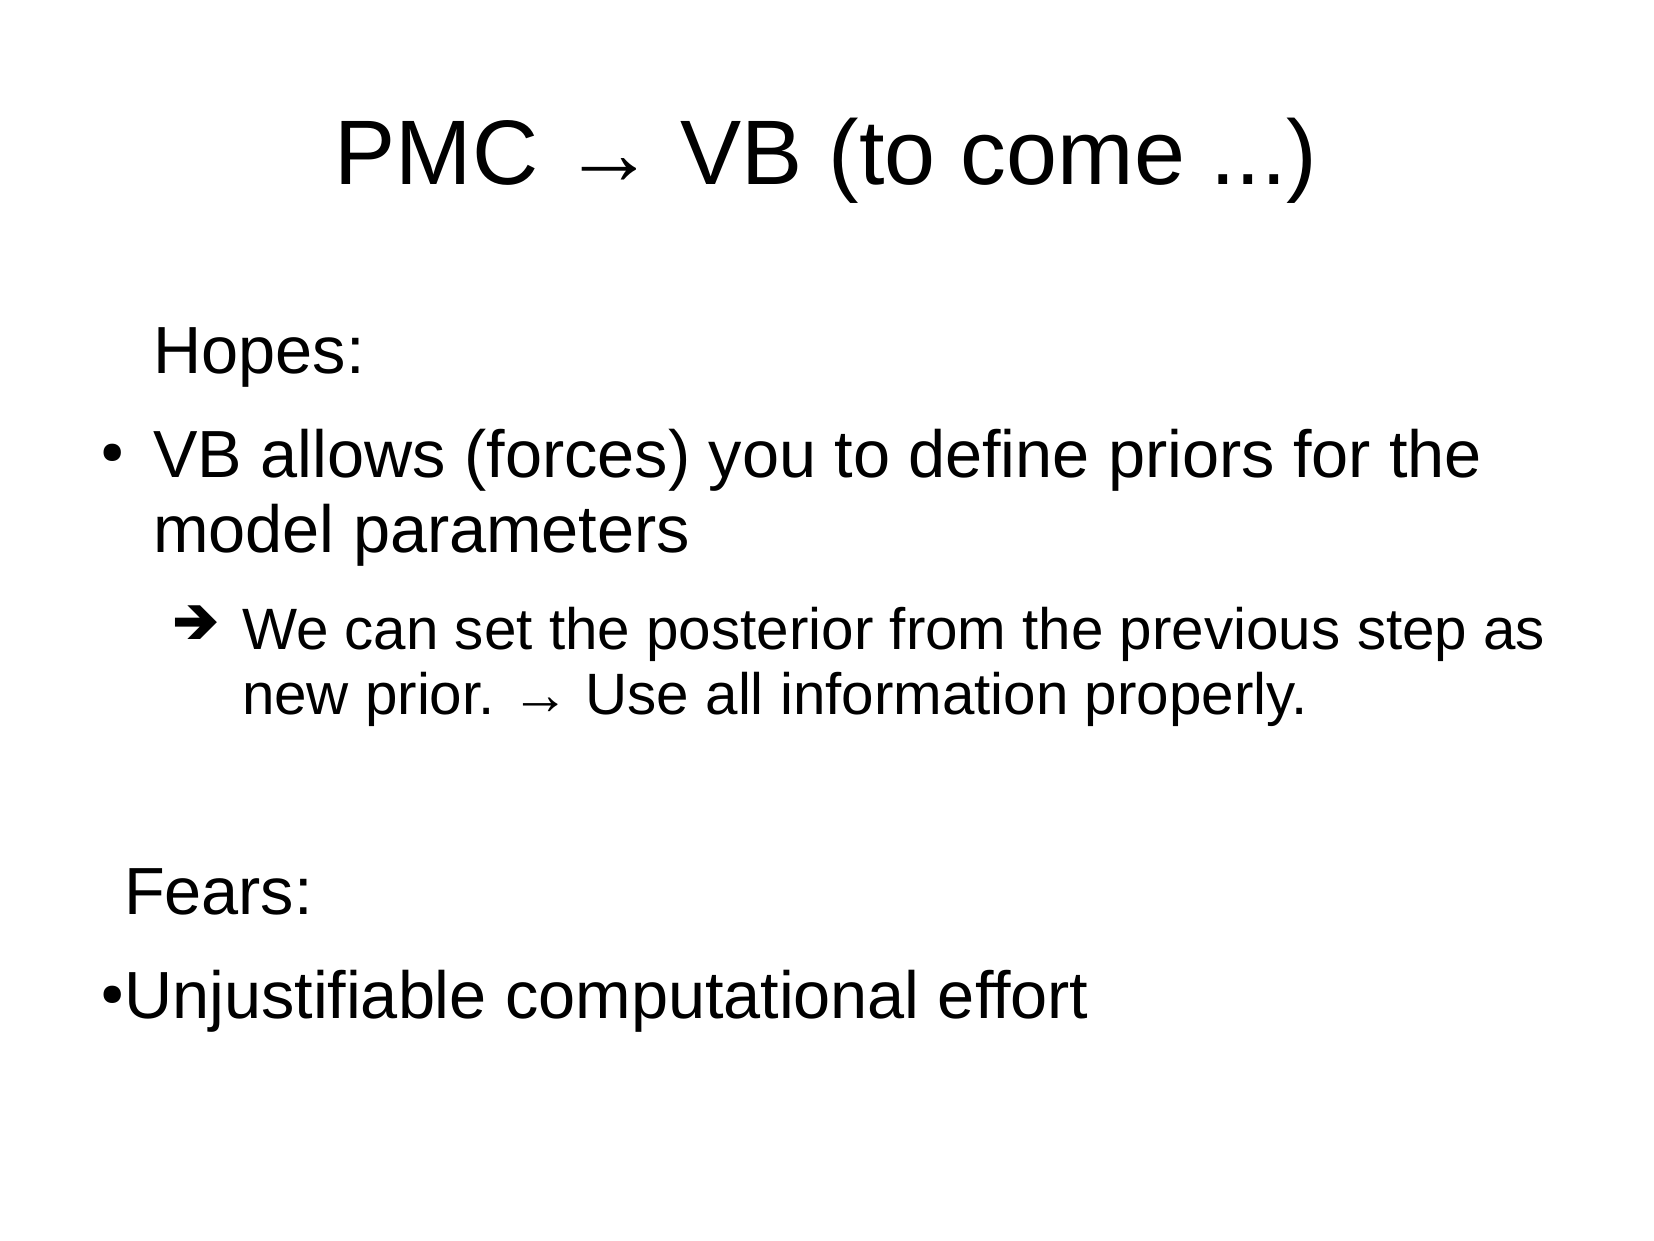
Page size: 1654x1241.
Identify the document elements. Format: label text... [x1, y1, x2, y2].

title PMC → VB (to come ...) [82, 49, 1571, 257]
list Hopes: VB allows (forces) you to define priors for the model parameters We can set the posterior from the previous step as new prior. → Use all information properly. Fears: Unjustifiable computational effort [82, 312, 1571, 1182]
